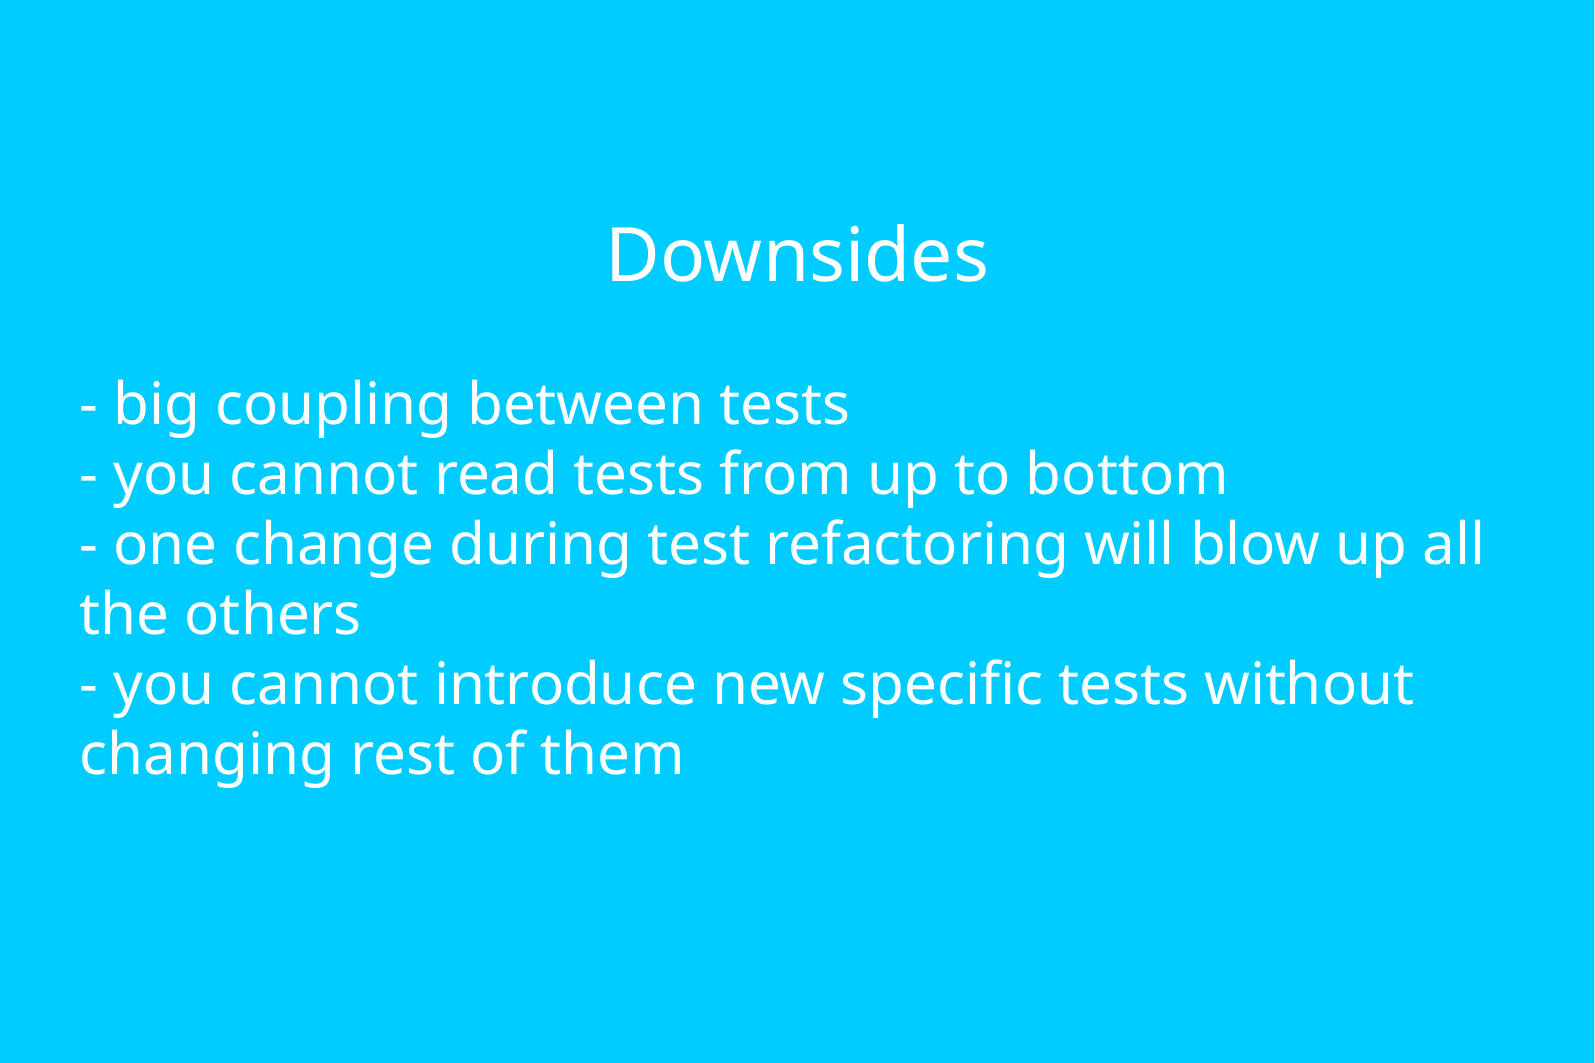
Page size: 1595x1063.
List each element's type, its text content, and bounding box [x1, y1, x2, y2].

text_box Downsides - big coupling between tests - you cannot read tests from up to bottom - one change during test refactoring will blow up all the others - you cannot introduce new specific tests without changing rest of them [79, 42, 1515, 951]
